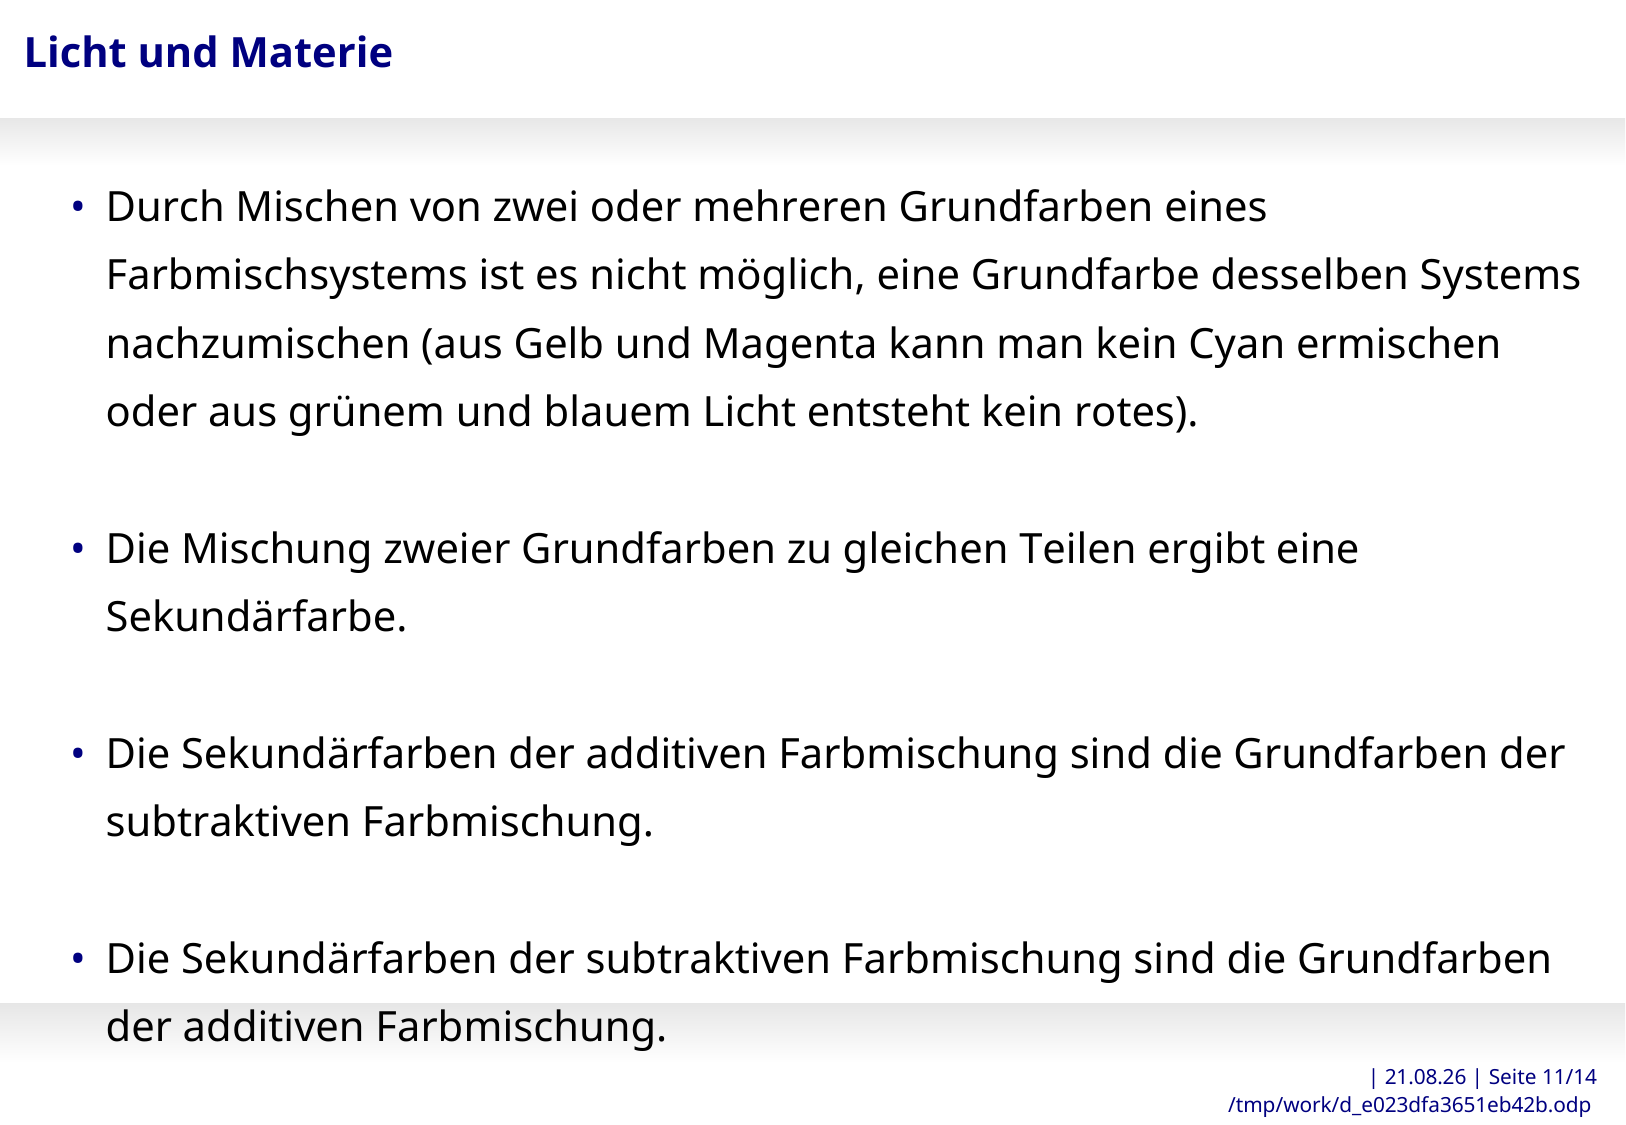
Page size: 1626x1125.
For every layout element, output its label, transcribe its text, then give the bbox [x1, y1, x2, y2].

title Licht und Materie [23, 11, 1600, 130]
list Durch Mischen von zwei oder mehreren Grundfarben eines Farbmischsystems ist es nicht möglich, eine Grundfarbe desselben Systems nachzumischen (aus Gelb und Magenta kann man kein Cyan ermischen oder aus grünem und blauem Licht entsteht kein rotes). Die Mischung zweier Grundfarben zu gleichen Teilen ergibt eine Sekundärfarbe. Die Sekundärfarben der additiven Farbmischung sind die Grundfarben der subtraktiven Farbmischung. Die Sekundärfarben der subtraktiven Farbmischung sind die Grundfarben der additiven Farbmischung. Als Tertiärfarben bezeichnet man die Mischfarben, die sich ergeben, wenn drei Grundfarben zu gleichen Teilen miteinander gemischt werden. [23, 165, 1588, 954]
